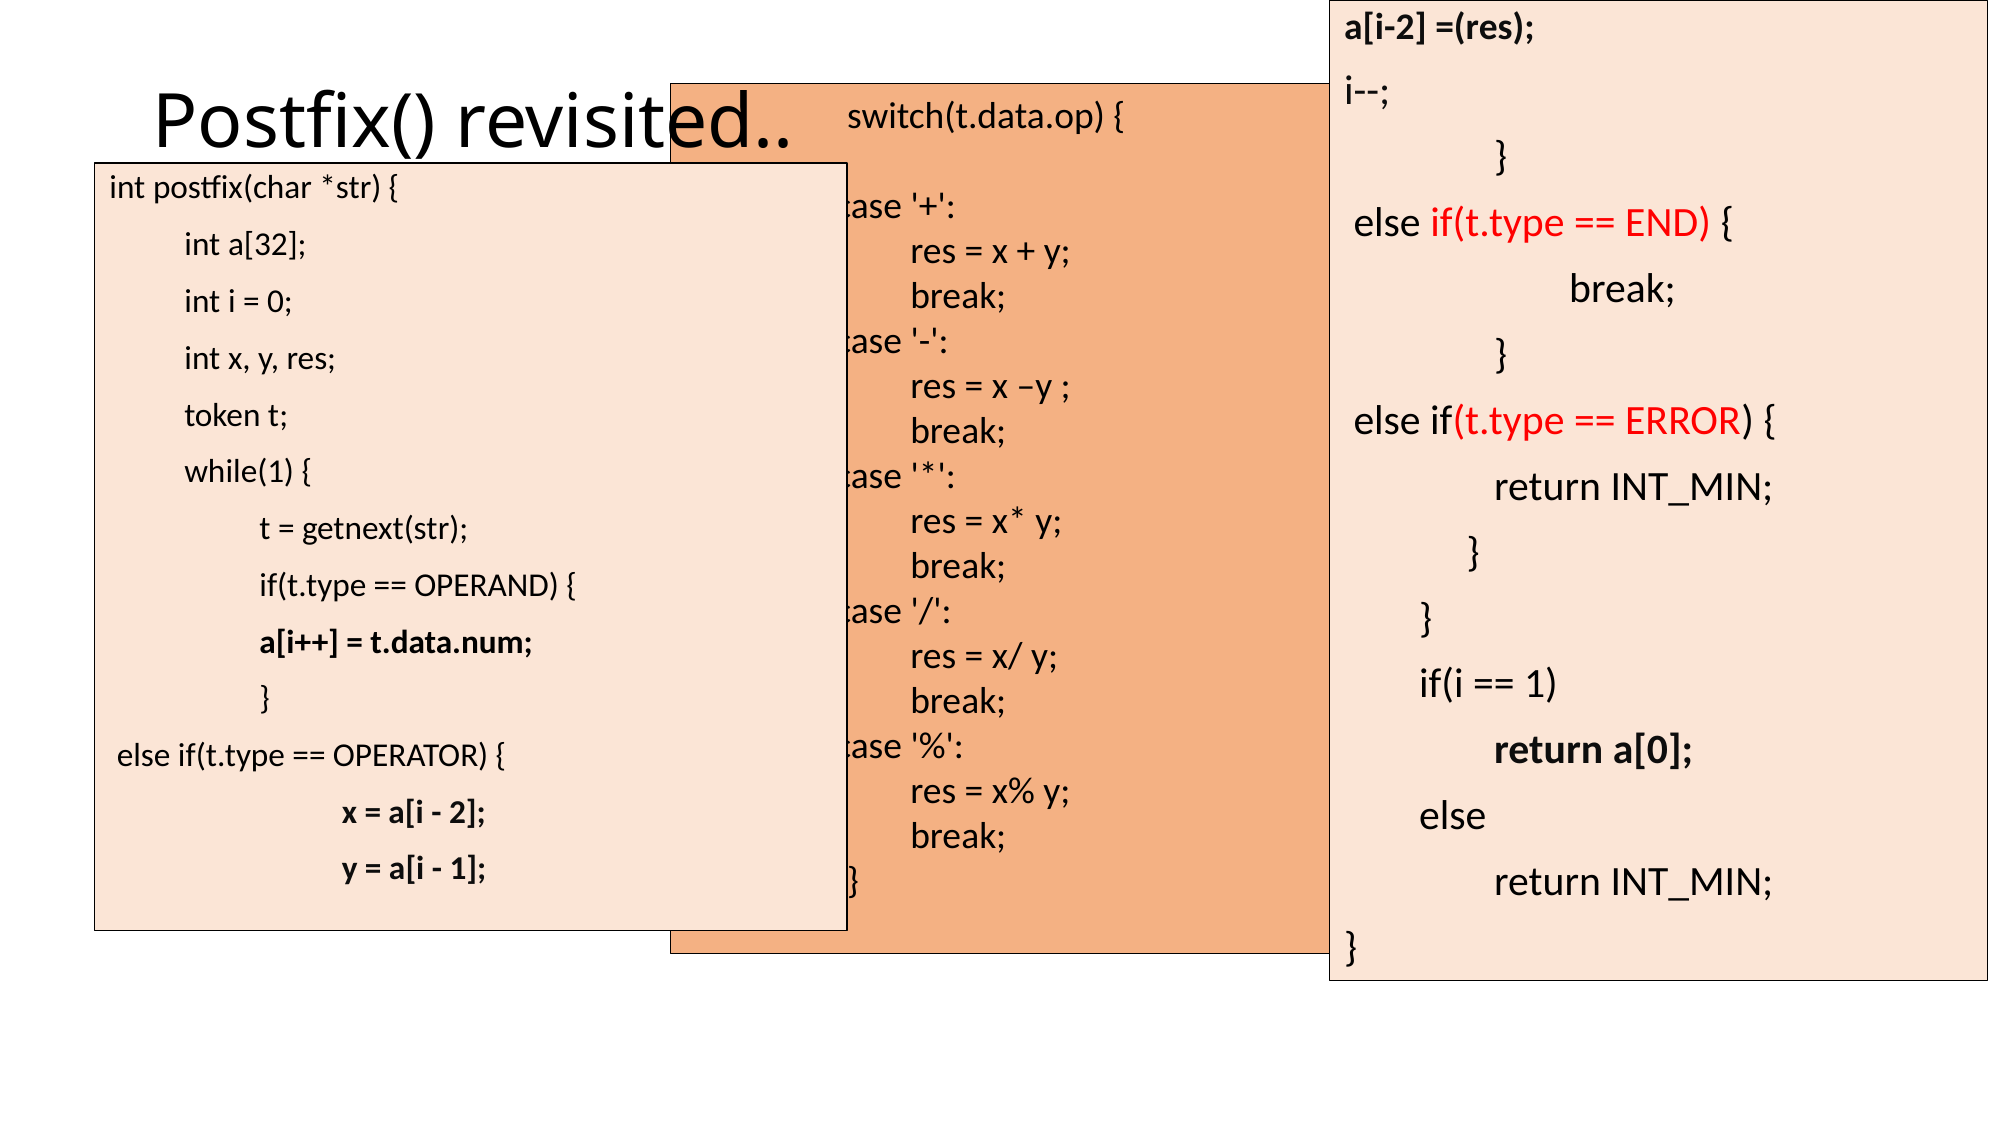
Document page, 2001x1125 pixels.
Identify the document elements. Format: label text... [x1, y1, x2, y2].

text_box switch(t.data.op) { case '+': res = x + y; break; case '-': res = x –y ; break; case '*': res = x* y; break; case '/': res = x/ y; break; case '%': res = x% y; break; } [670, 187, 1329, 954]
title Postfix() revisited.. [137, 59, 1329, 187]
list int postfix(char *str) { int a[32]; int i = 0; int x, y, res; token t; while(1) { t = getnext(str); if(t.type == OPERAND) { a[i++] = t.data.num; } else if(t.type == OPERATOR) { x = a[i - 2]; y = a[i - 1]; [94, 162, 847, 931]
text_box a[i-2] =(res); i--; } else if(t.type == END) { break; } else if(t.type == ERROR) { return INT_MIN; } } if(i == 1) return a[0]; else return INT_MIN; } [1329, 0, 1988, 981]
